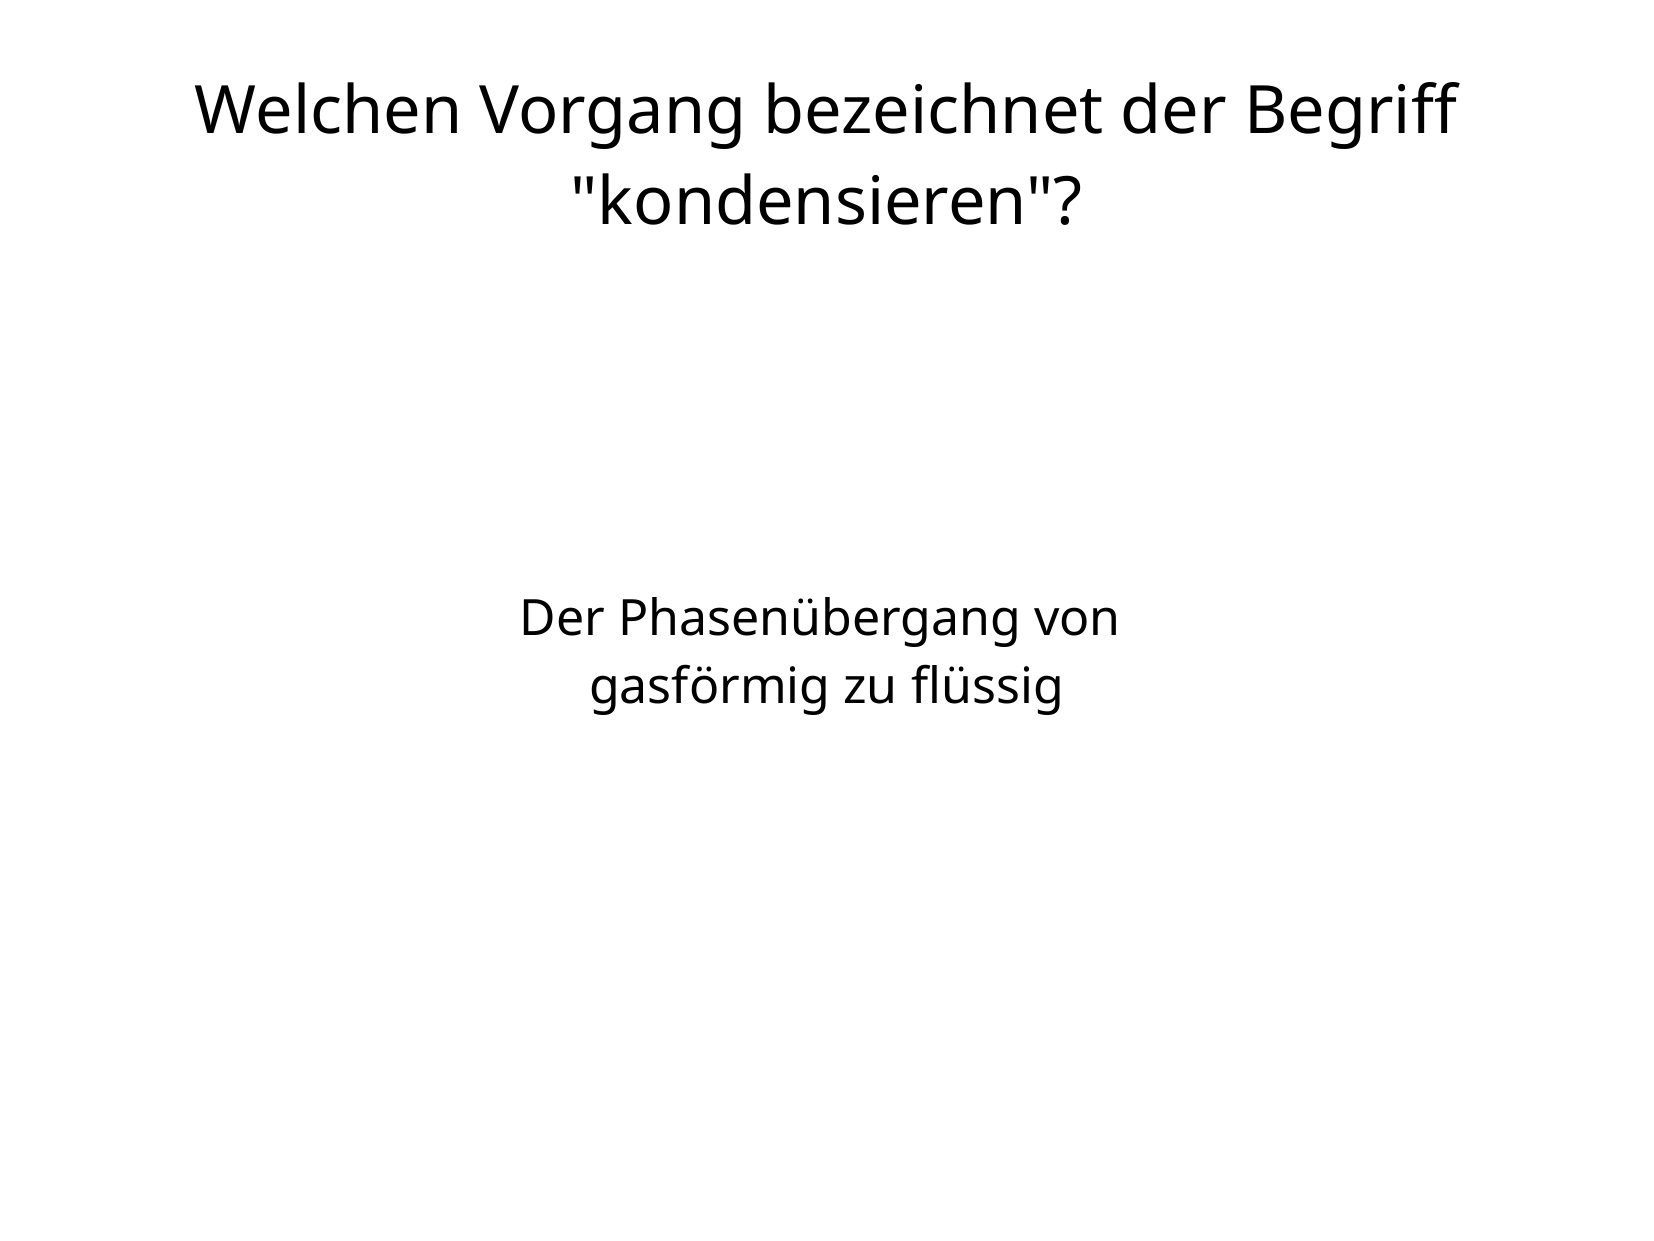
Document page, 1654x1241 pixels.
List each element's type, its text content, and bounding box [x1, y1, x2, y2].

subtitle Der Phasenübergang von gasförmig zu flüssig [82, 290, 1571, 1010]
title Welchen Vorgang bezeichnet der Begriff "kondensieren"? [82, 49, 1571, 257]
